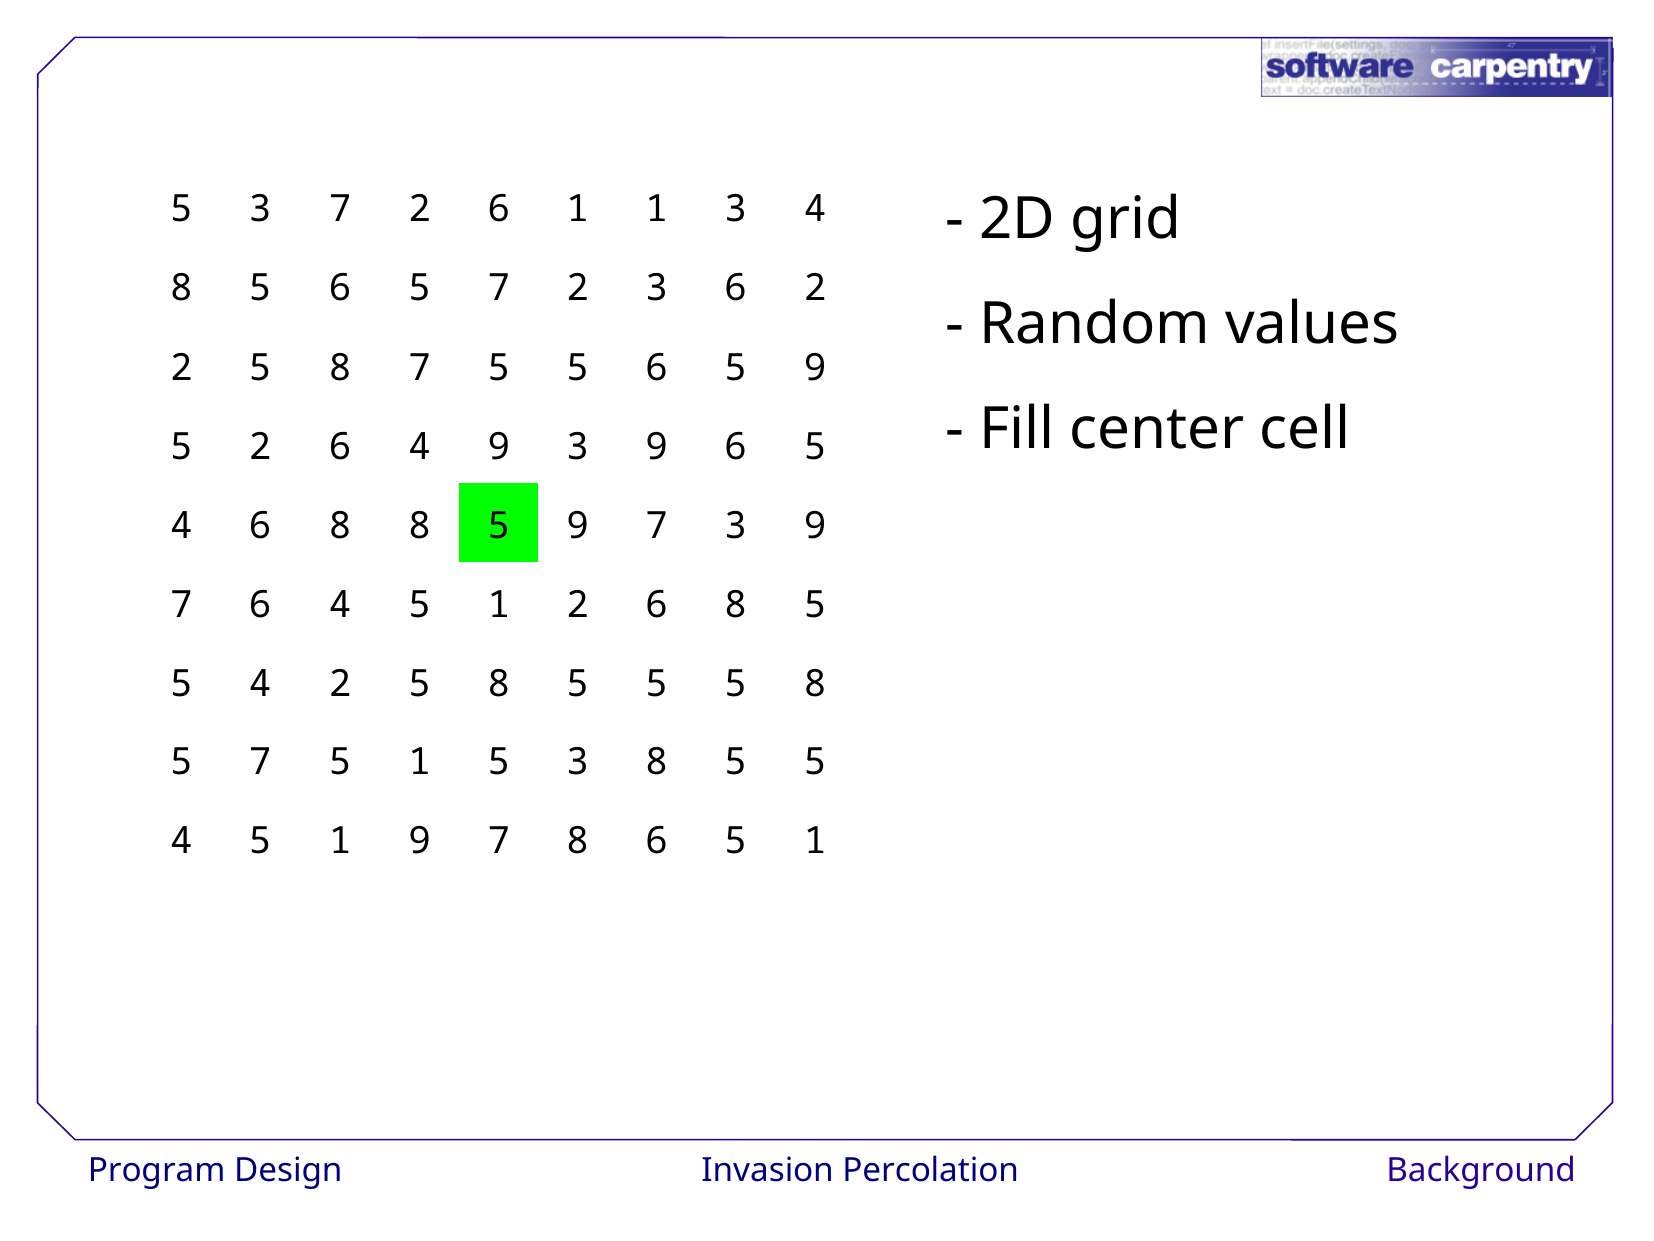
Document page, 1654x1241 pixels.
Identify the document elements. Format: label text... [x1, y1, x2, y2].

table_cell 7 [617, 483, 696, 562]
table_cell 8 [775, 641, 855, 720]
table_cell 3 [538, 404, 617, 483]
table_cell 7 [459, 245, 538, 326]
table_header 7 [300, 166, 380, 245]
table_cell 4 [142, 483, 221, 562]
table_cell 9 [380, 799, 459, 878]
table_cell 6 [300, 404, 380, 483]
table_header 3 [696, 166, 775, 245]
table_cell 6 [221, 483, 300, 562]
picture [1261, 39, 1613, 97]
table_cell 3 [696, 483, 775, 562]
table_cell 5 [142, 641, 221, 720]
table_cell 8 [142, 245, 221, 326]
table_cell 1 [459, 562, 538, 641]
table_cell 5 [775, 720, 855, 799]
table_cell 4 [221, 641, 300, 720]
table_cell 9 [775, 483, 855, 562]
table_cell 9 [459, 404, 538, 483]
table_cell 3 [617, 245, 696, 326]
table_cell 5 [538, 326, 617, 404]
table_cell 8 [696, 562, 775, 641]
table_cell 8 [459, 641, 538, 720]
table_cell 6 [221, 562, 300, 641]
table_cell 5 [380, 641, 459, 720]
table_cell 5 [142, 720, 221, 799]
table_cell 2 [142, 326, 221, 404]
table_header 2 [380, 166, 459, 245]
table_cell 4 [380, 404, 459, 483]
table_cell 6 [696, 404, 775, 483]
table_cell 8 [538, 799, 617, 878]
table_cell 5 [696, 641, 775, 720]
table_cell 4 [142, 799, 221, 878]
table_cell 5 [459, 326, 538, 404]
table_cell 5 [380, 562, 459, 641]
table_cell 7 [380, 326, 459, 404]
table_cell 2 [538, 562, 617, 641]
table_cell 1 [300, 799, 380, 878]
text_box - 2D grid - Random values - Fill center cell [930, 138, 1415, 469]
table_cell 5 [380, 245, 459, 326]
table_cell 9 [538, 483, 617, 562]
table_cell 7 [142, 562, 221, 641]
table_header 4 [775, 166, 855, 245]
table_cell 5 [696, 799, 775, 878]
table_cell 5 [775, 404, 855, 483]
table_cell 5 [142, 404, 221, 483]
table_cell 9 [617, 404, 696, 483]
table_cell 5 [300, 720, 380, 799]
table_header 1 [617, 166, 696, 245]
table_cell 5 [538, 641, 617, 720]
table_header 5 [142, 166, 221, 245]
table_cell 8 [300, 483, 380, 562]
table_cell 1 [775, 799, 855, 878]
table_cell 5 [775, 562, 855, 641]
table_cell 6 [617, 799, 696, 878]
table_cell 1 [380, 720, 459, 799]
table_cell 8 [380, 483, 459, 562]
table_cell 7 [459, 799, 538, 878]
table_header 6 [459, 166, 538, 245]
table_cell 6 [617, 562, 696, 641]
table_cell 5 [696, 720, 775, 799]
table_cell 9 [775, 326, 855, 404]
table_cell 8 [617, 720, 696, 799]
table_cell 5 [459, 720, 538, 799]
table_cell 2 [221, 404, 300, 483]
table_cell 7 [221, 720, 300, 799]
table_cell 2 [775, 245, 855, 326]
table_cell 2 [300, 641, 380, 720]
table_header 1 [538, 166, 617, 245]
table_cell 4 [300, 562, 380, 641]
table_cell 5 [221, 245, 300, 326]
table_cell 5 [696, 326, 775, 404]
table_cell 5 [459, 483, 538, 562]
table_cell 5 [617, 641, 696, 720]
table_cell 8 [300, 326, 380, 404]
table_cell 2 [538, 245, 617, 326]
table_cell 6 [300, 245, 380, 326]
table_cell 6 [696, 245, 775, 326]
table_cell 5 [221, 799, 300, 878]
table_cell 3 [538, 720, 617, 799]
table_header 3 [221, 166, 300, 245]
table_cell 6 [617, 326, 696, 404]
table_cell 5 [221, 326, 300, 404]
